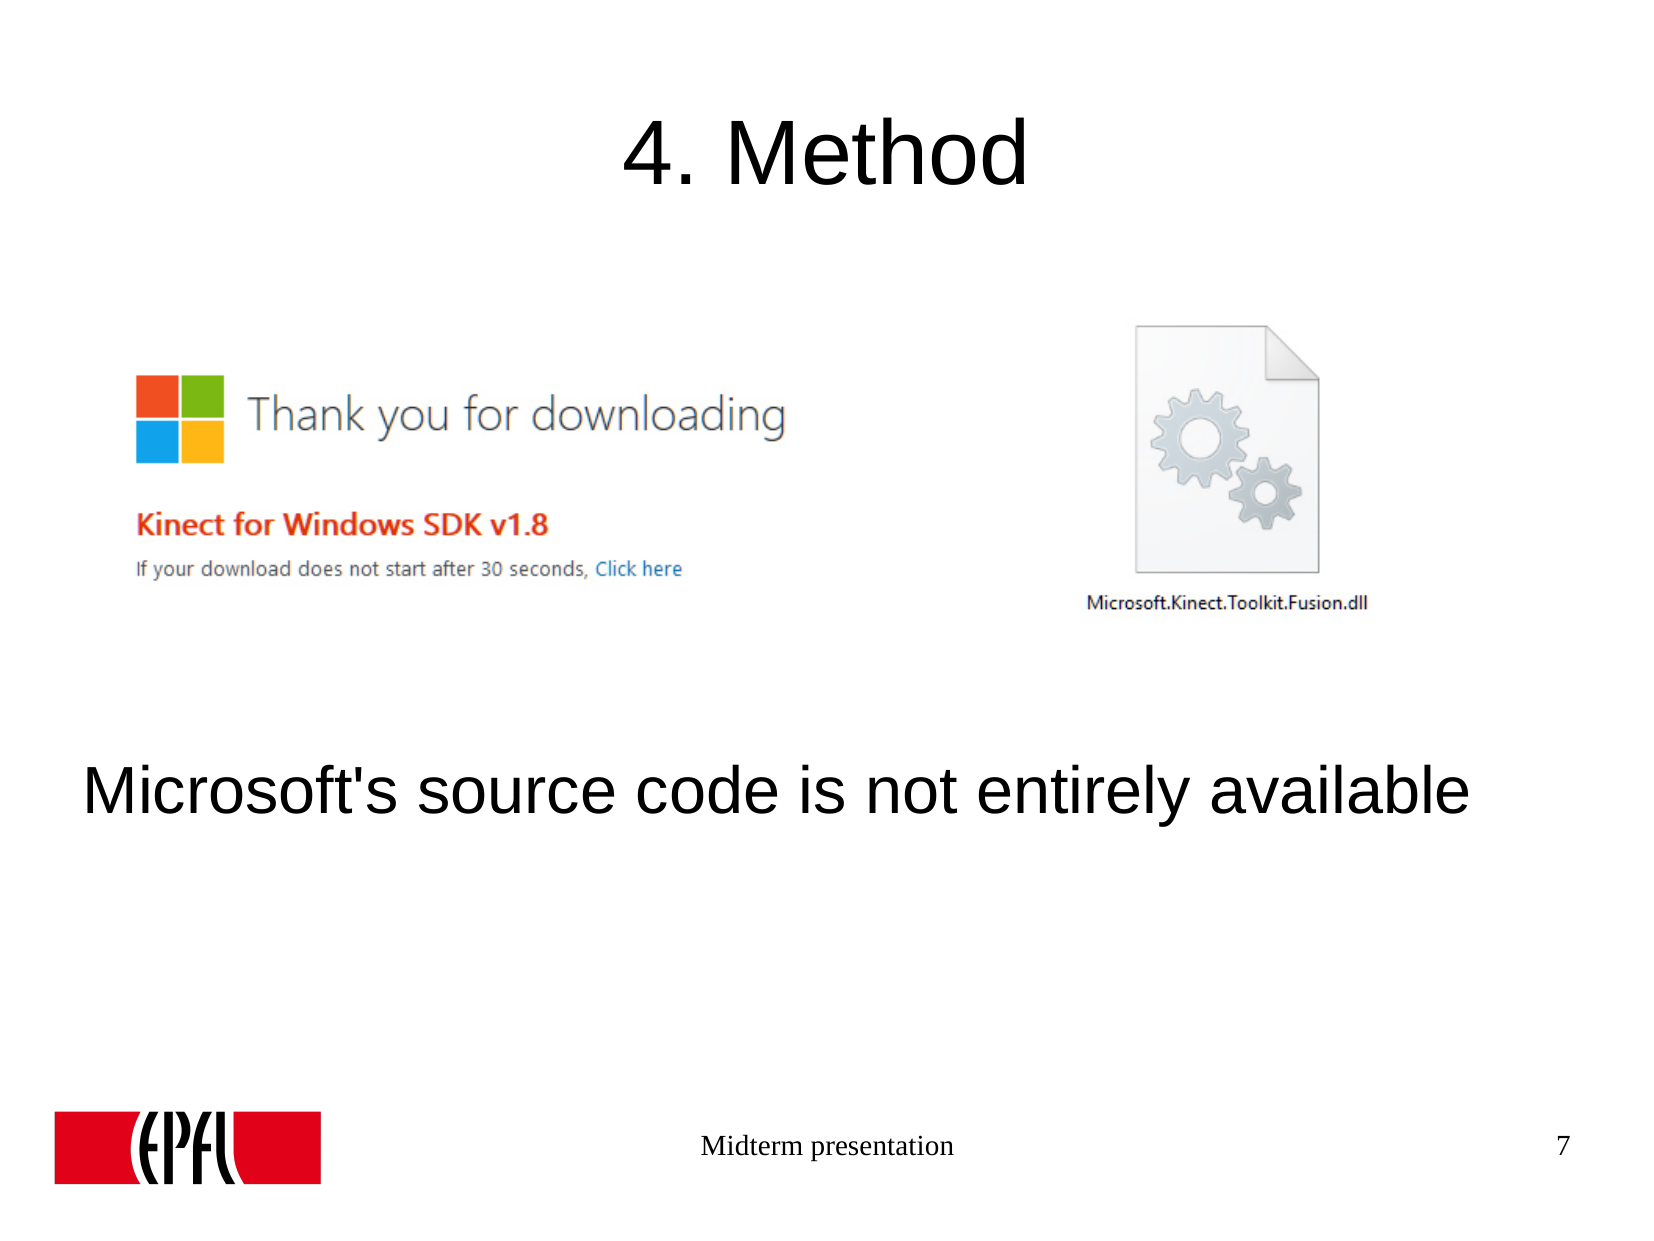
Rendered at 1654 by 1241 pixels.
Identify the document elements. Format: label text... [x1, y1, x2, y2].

picture [47, 1104, 328, 1193]
subtitle Microsoft's source code is not entirely available [82, 472, 1571, 1109]
title 4. Method [82, 49, 1571, 257]
picture [124, 360, 810, 595]
picture [1076, 318, 1376, 619]
